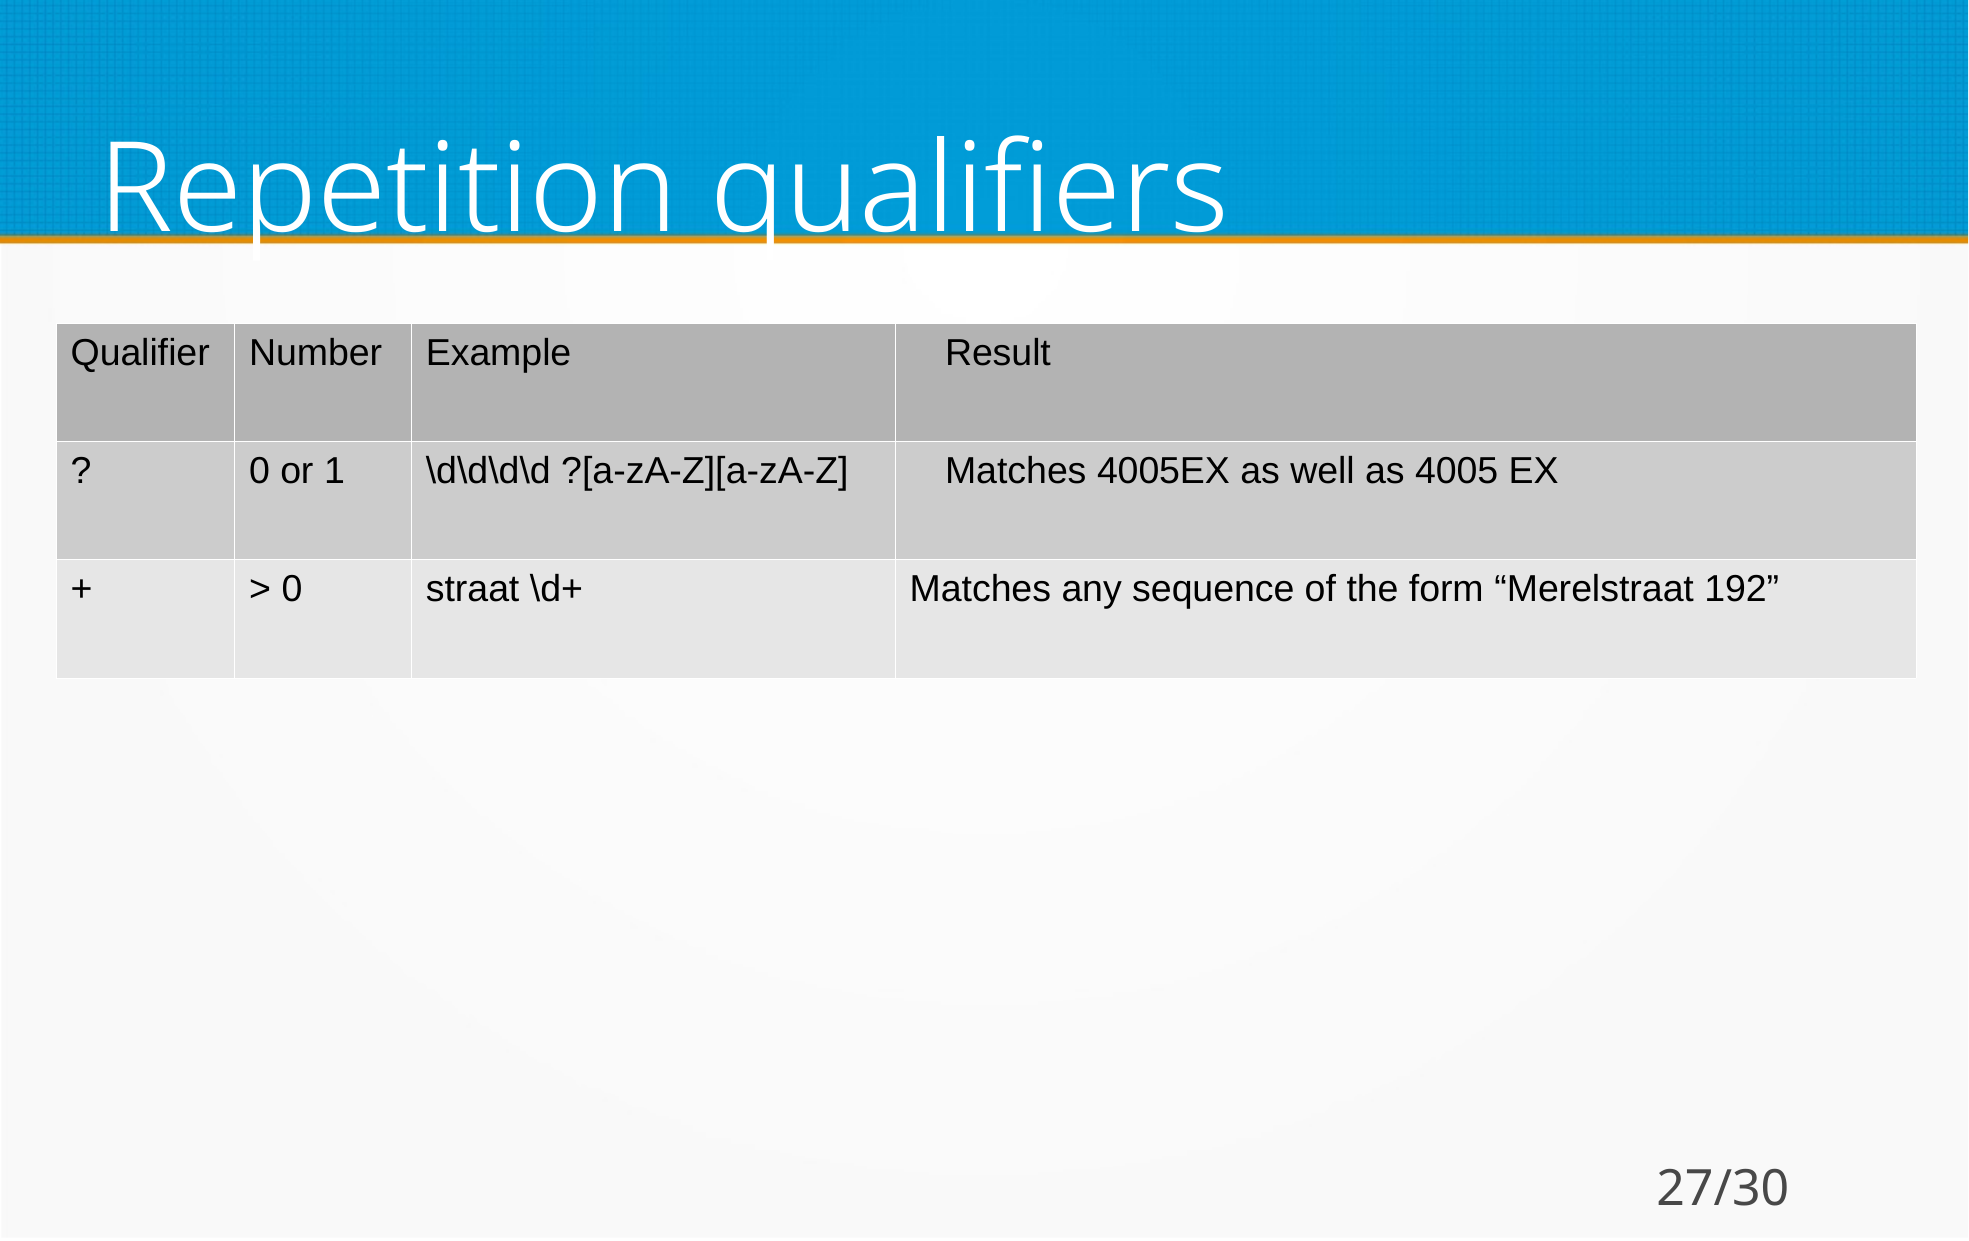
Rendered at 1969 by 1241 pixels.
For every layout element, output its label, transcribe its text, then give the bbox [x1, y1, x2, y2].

table_cell > 0 [235, 560, 411, 678]
table_header Result [896, 324, 1916, 441]
table_cell + [57, 560, 234, 678]
table_cell Matches any sequence of the form “Merelstraat 192” [896, 560, 1916, 678]
table_header Qualifier [57, 324, 234, 441]
title Repetition qualifiers [98, 49, 1870, 257]
table_cell \d\d\d\d ?[a-zA-Z][a-zA-Z] [412, 442, 895, 559]
table_cell 0 or 1 [235, 442, 411, 559]
table_cell ? [57, 442, 234, 559]
table_header Number [235, 324, 411, 441]
table_cell Matches 4005EX as well as 4005 EX [896, 442, 1916, 559]
picture [0, 233, 1969, 1241]
table_header Example [412, 324, 895, 441]
table_cell straat \d+ [412, 560, 895, 678]
